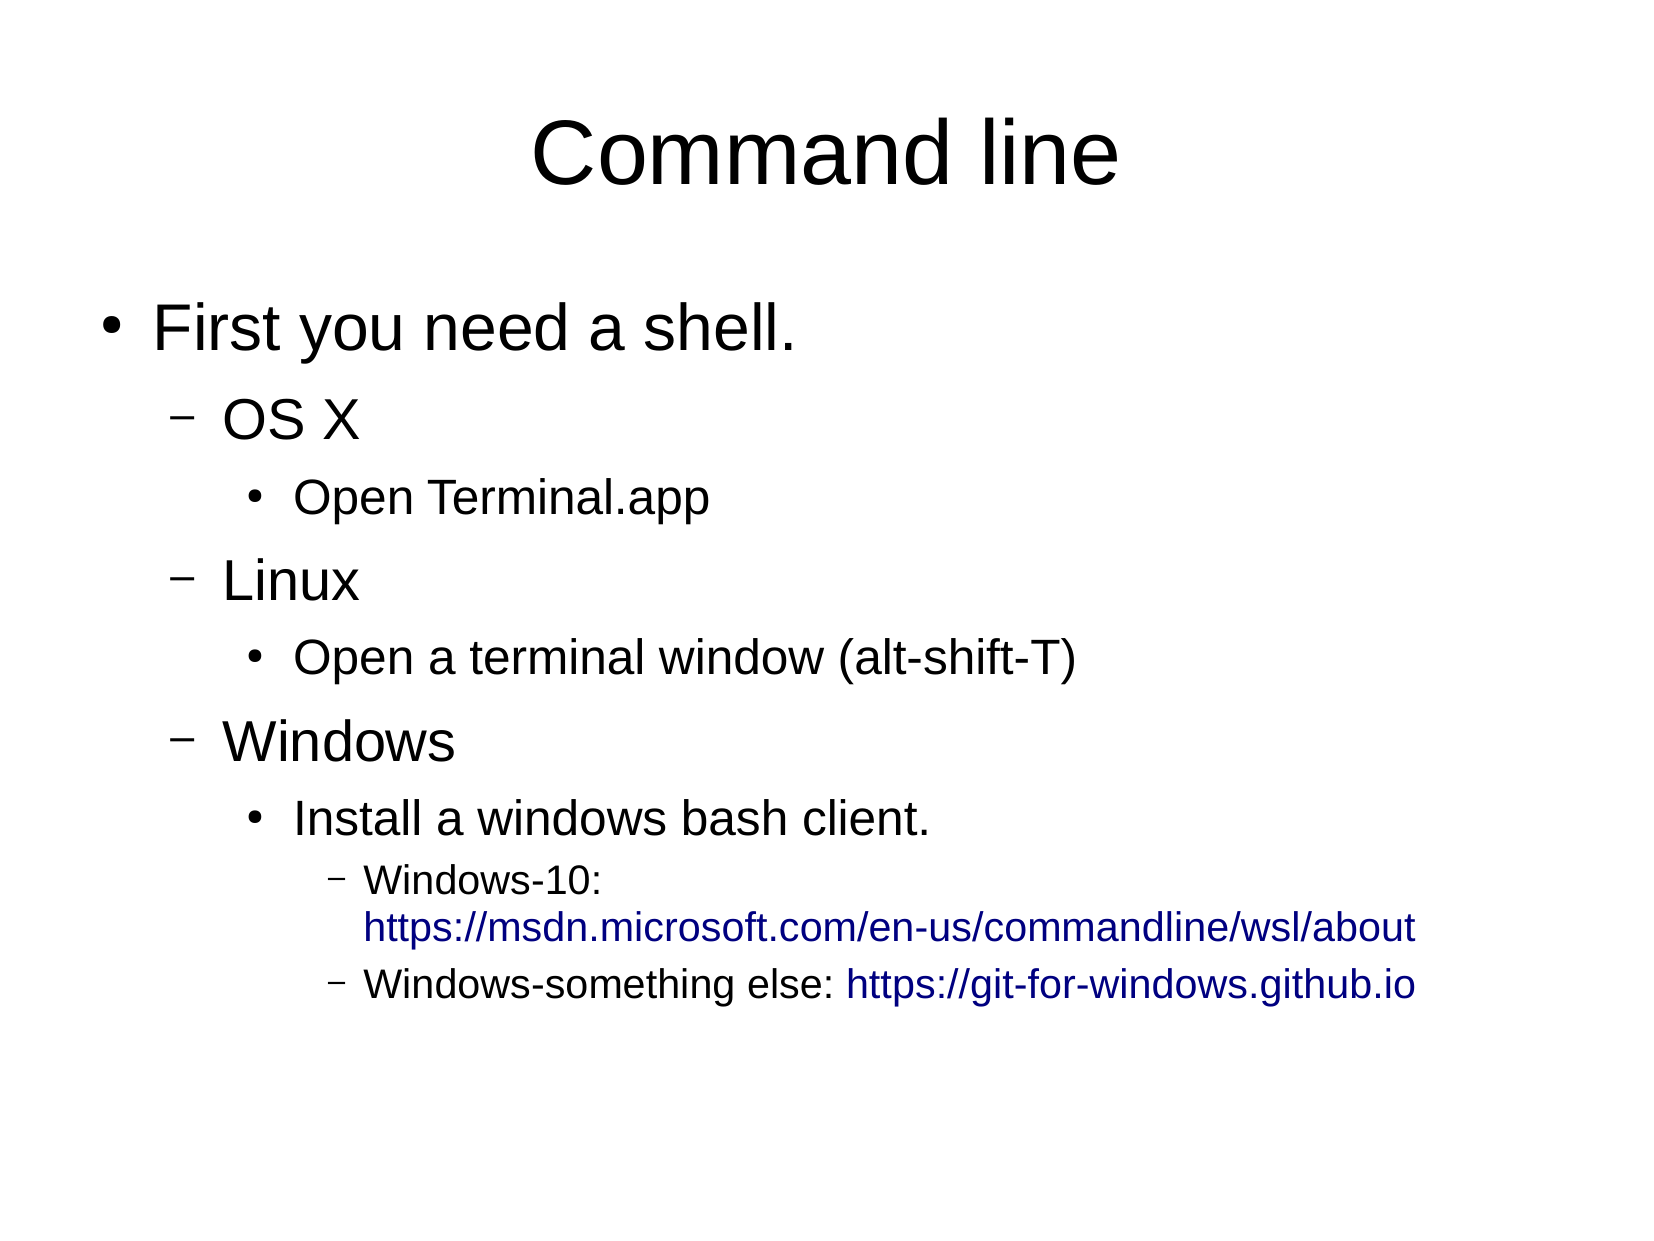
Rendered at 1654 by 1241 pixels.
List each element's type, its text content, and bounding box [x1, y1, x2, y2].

title Command line [82, 49, 1571, 257]
list First you need a shell. OS X Open Terminal.app Linux Open a terminal window (alt-shift-T) Windows Install a windows bash client. Windows-10: https://msdn.microsoft.com/en-us/commandline/wsl/about Windows-something else: https://git-for-windows.github.io [82, 290, 1571, 1010]
